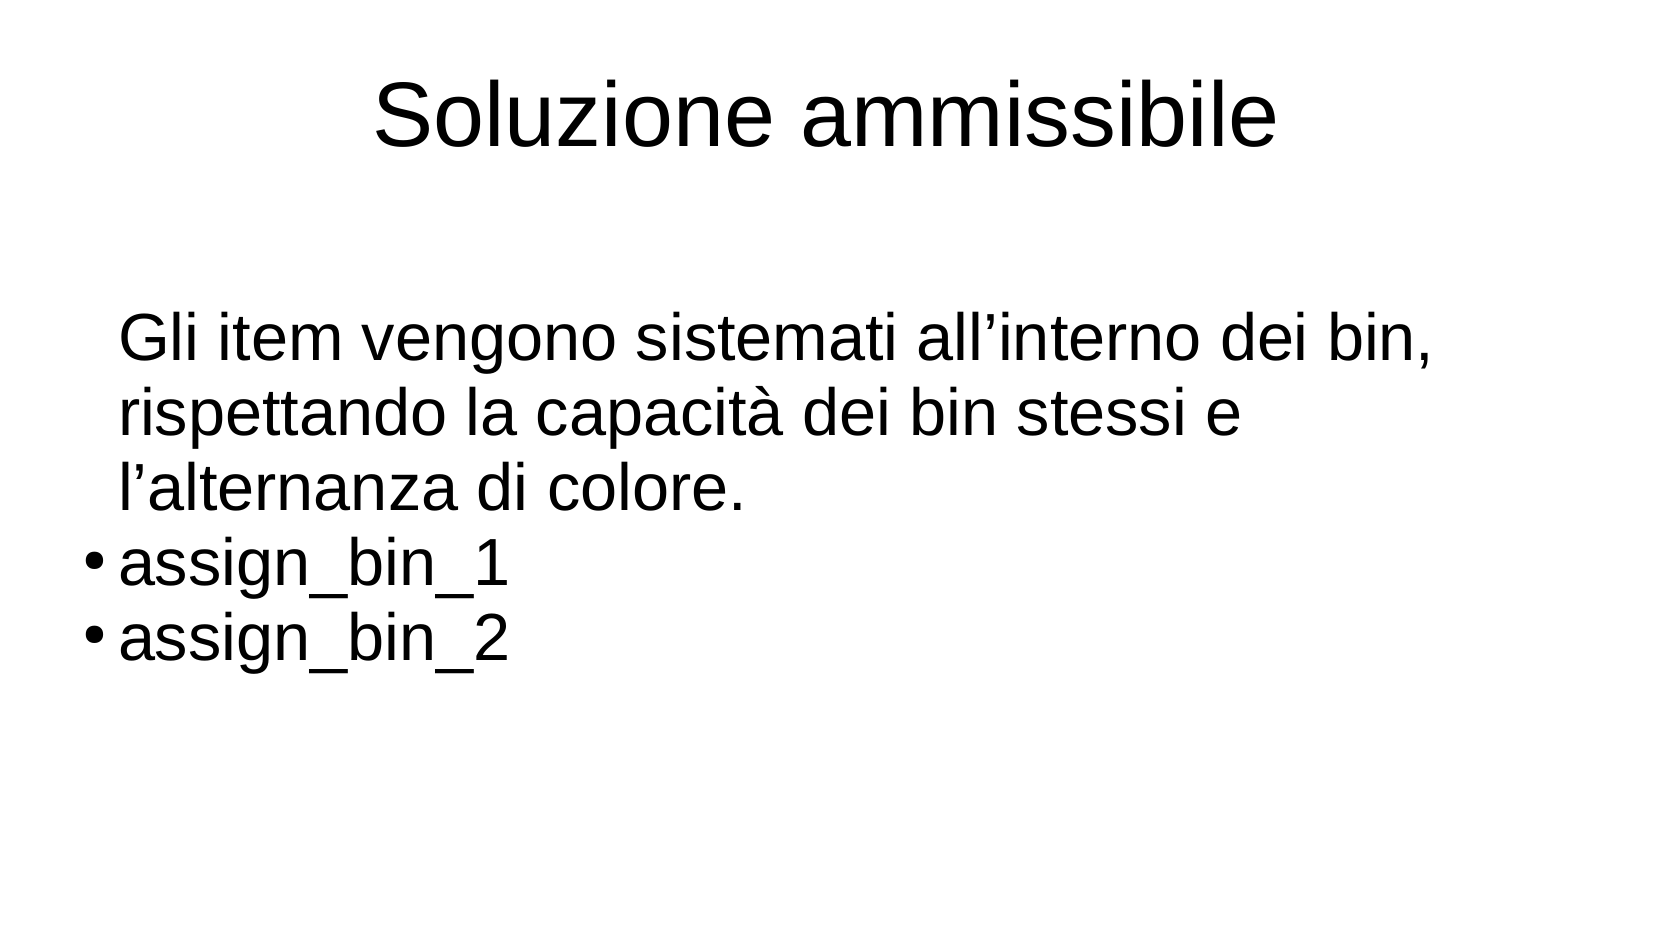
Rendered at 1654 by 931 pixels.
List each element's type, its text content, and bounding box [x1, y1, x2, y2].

subtitle Gli item vengono sistemati all’interno dei bin, rispettando la capacità dei bin stessi e l’alternanza di colore. assign_bin_1 assign_bin_2 [82, 217, 1571, 758]
title Soluzione ammissibile [82, 37, 1571, 193]
